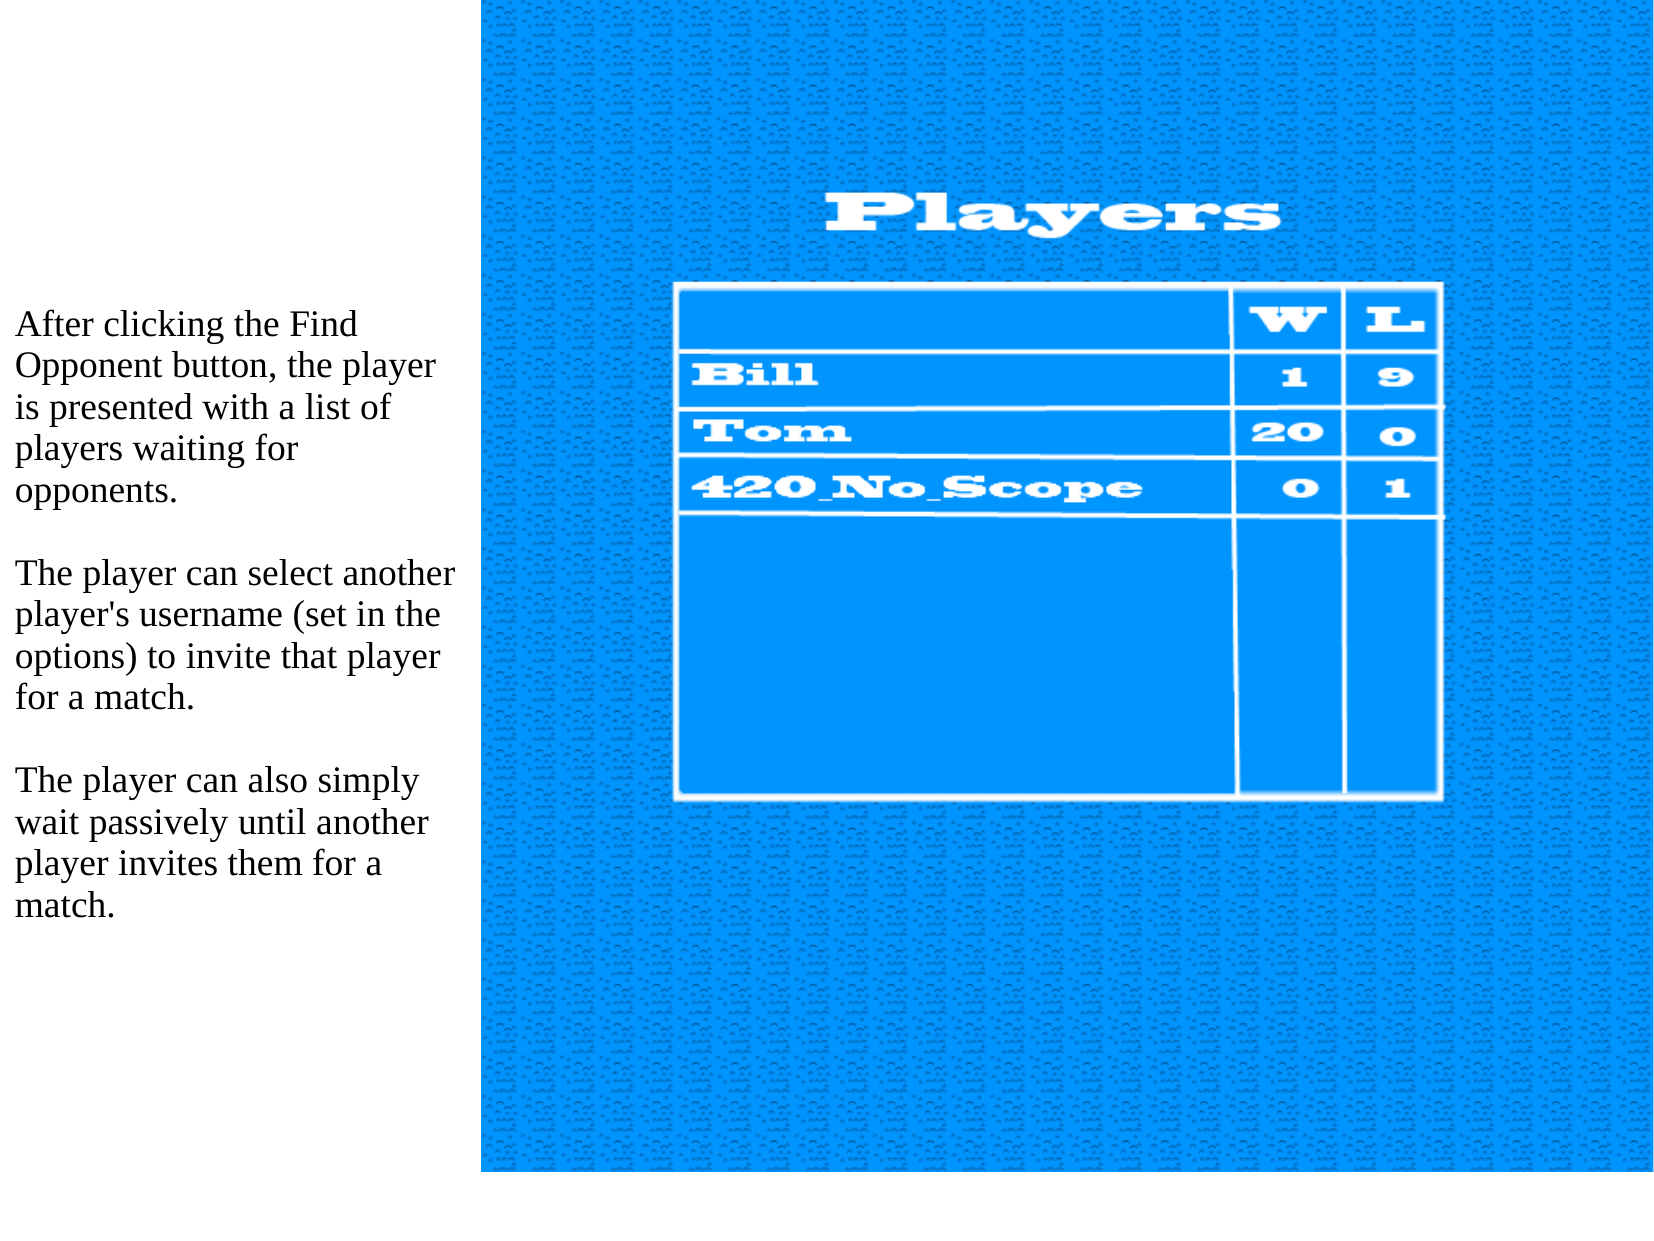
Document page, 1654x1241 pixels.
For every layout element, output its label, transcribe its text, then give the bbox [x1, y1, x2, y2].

picture [481, 0, 1654, 1172]
text_box After clicking the Find Opponent button, the player is presented with a list of players waiting for opponents. The player can select another player's username (set in the options) to invite that player for a match. The player can also simply wait passively until another player invites them for a match. [0, 295, 473, 948]
